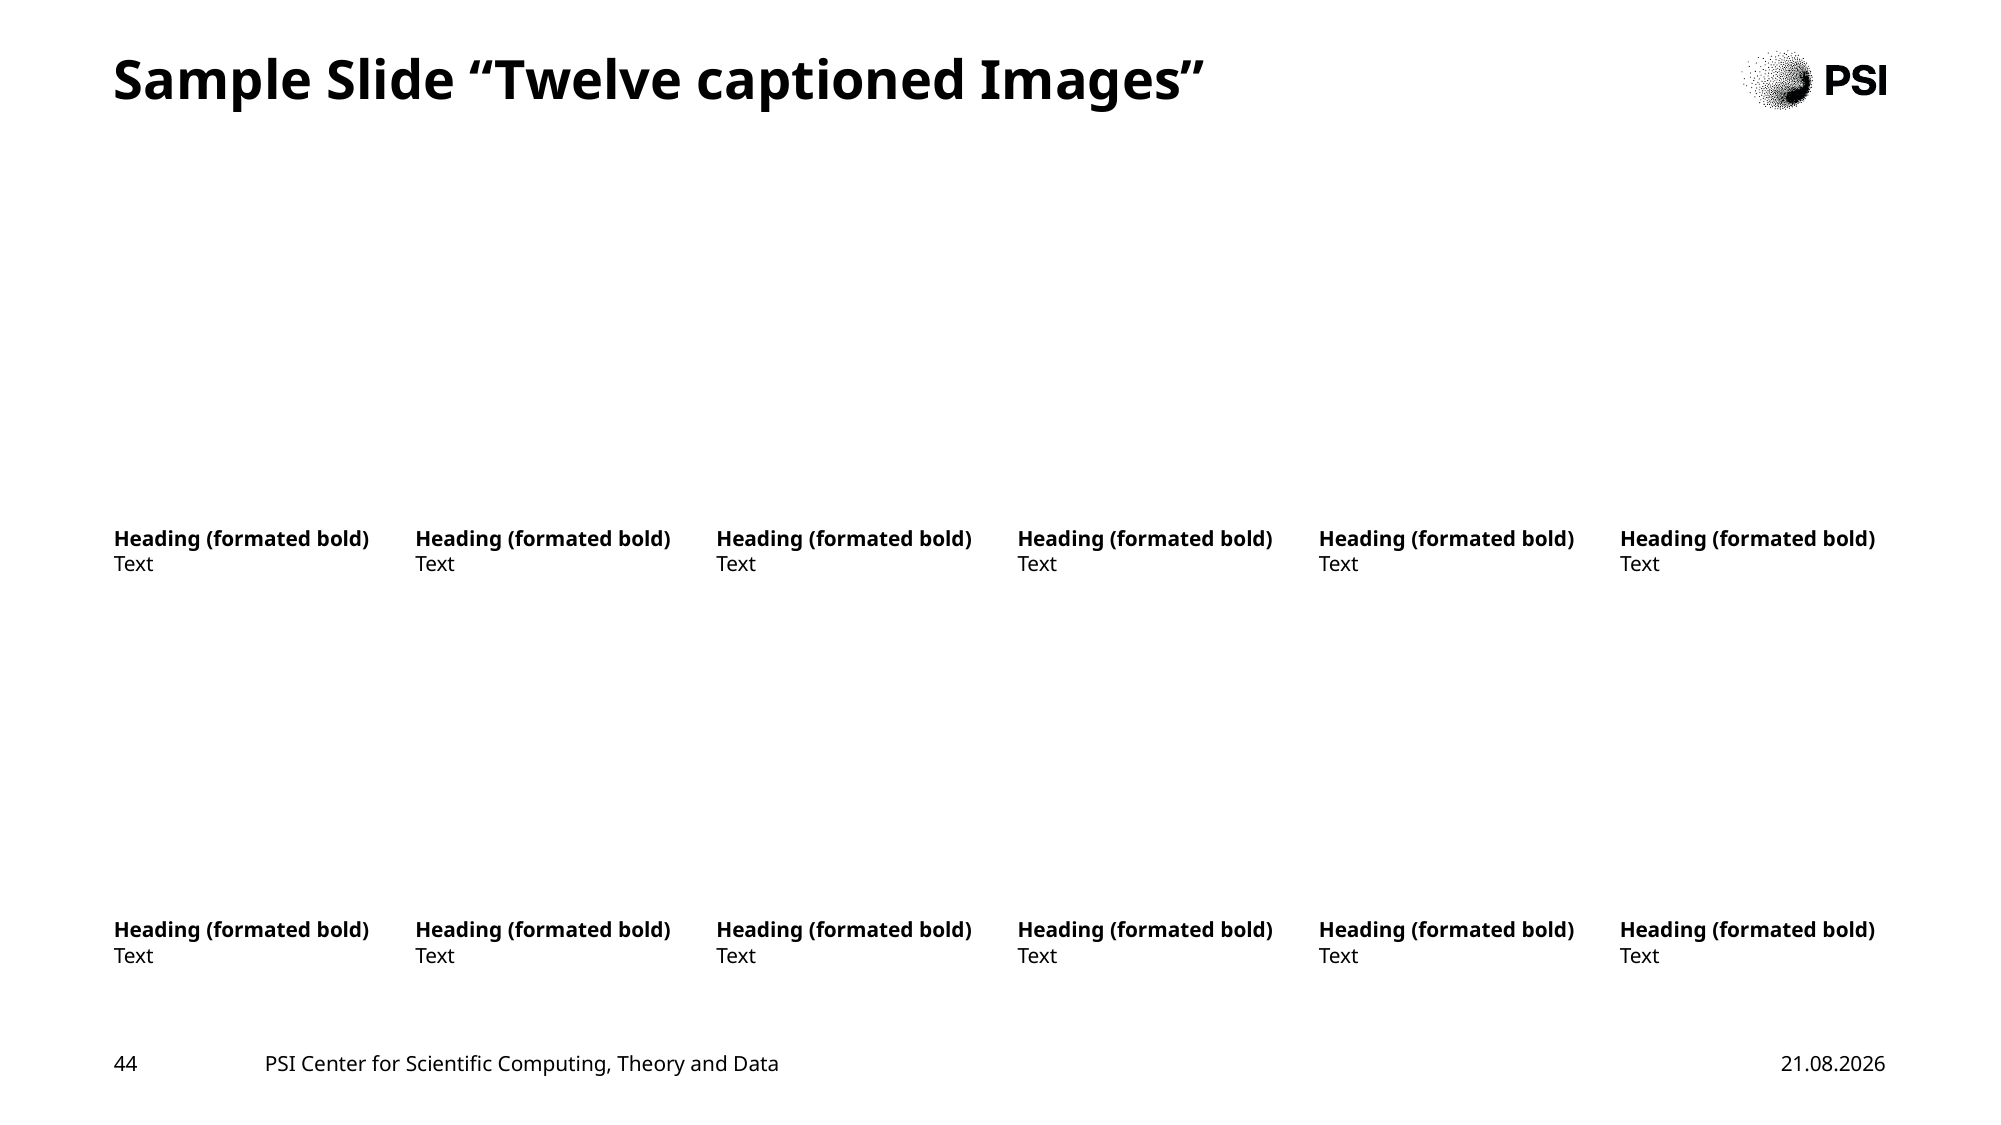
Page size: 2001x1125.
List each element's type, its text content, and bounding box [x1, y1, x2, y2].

list Heading (formated bold) Text [114, 525, 380, 581]
list Heading (formated bold) Text [716, 916, 983, 972]
list Heading (formated bold) Text [1017, 916, 1284, 972]
list Heading (formated bold) Text [1619, 525, 1887, 581]
list Heading (formated bold) Text [1318, 525, 1585, 581]
list Heading (formated bold) Text [415, 916, 682, 972]
title Sample Slide “Twelve captioned Images” [114, 45, 1585, 179]
list Heading (formated bold) Text [114, 916, 380, 972]
list Heading (formated bold) Text [415, 525, 682, 581]
list Heading (formated bold) Text [1017, 525, 1284, 581]
list Heading (formated bold) Text [716, 525, 983, 581]
list Heading (formated bold) Text [1619, 916, 1887, 972]
list Heading (formated bold) Text [1318, 916, 1585, 972]
